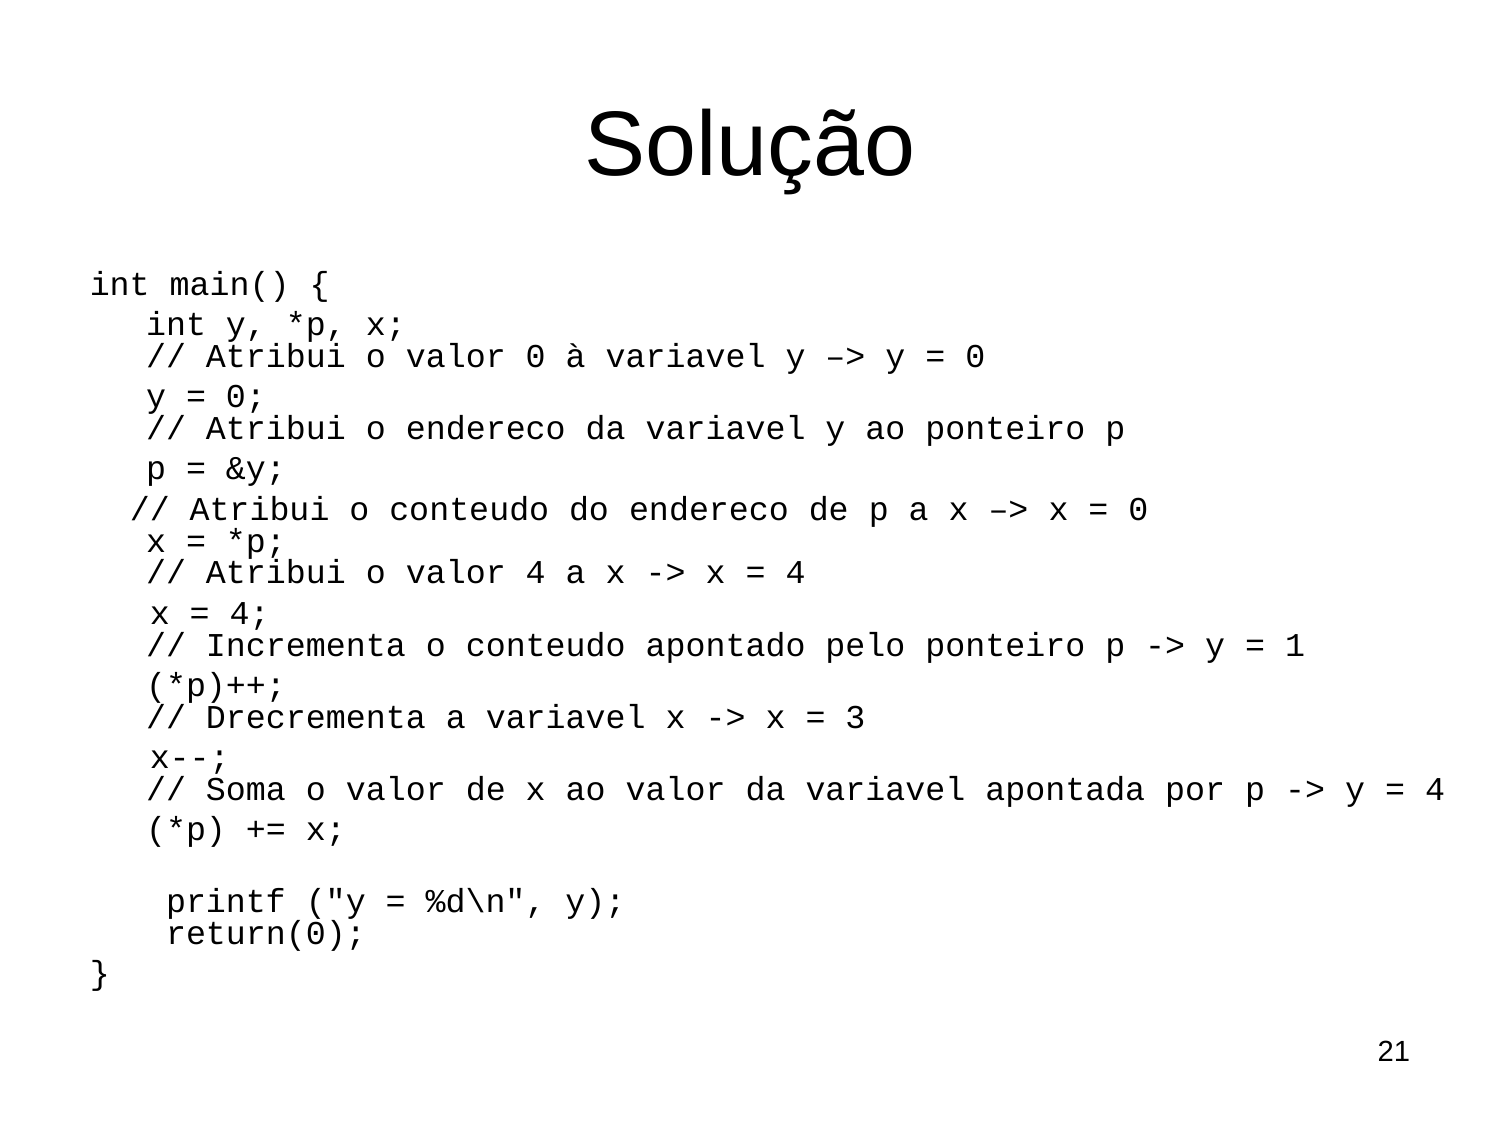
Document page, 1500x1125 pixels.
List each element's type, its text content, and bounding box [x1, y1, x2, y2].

title Solução [75, 45, 1426, 233]
list int main() { int y, *p, x; // Atribui o valor 0 à variavel y –> y = 0 y = 0; // Atribui o endereco da variavel y ao ponteiro p p = &y; // Atribui o conteudo do endereco de p a x –> x = 0 x = *p; // Atribui o valor 4 a x -> x = 4 x = 4; // Incrementa o conteudo apontado pelo ponteiro p -> y = 1 (*p)++; // Drecrementa a variavel x -> x = 3 x--; // Soma o valor de x ao valor da variavel apontada por p -> y = 4 (*p) += x; printf ("y = %d\n", y); return(0); } [75, 262, 1471, 1071]
